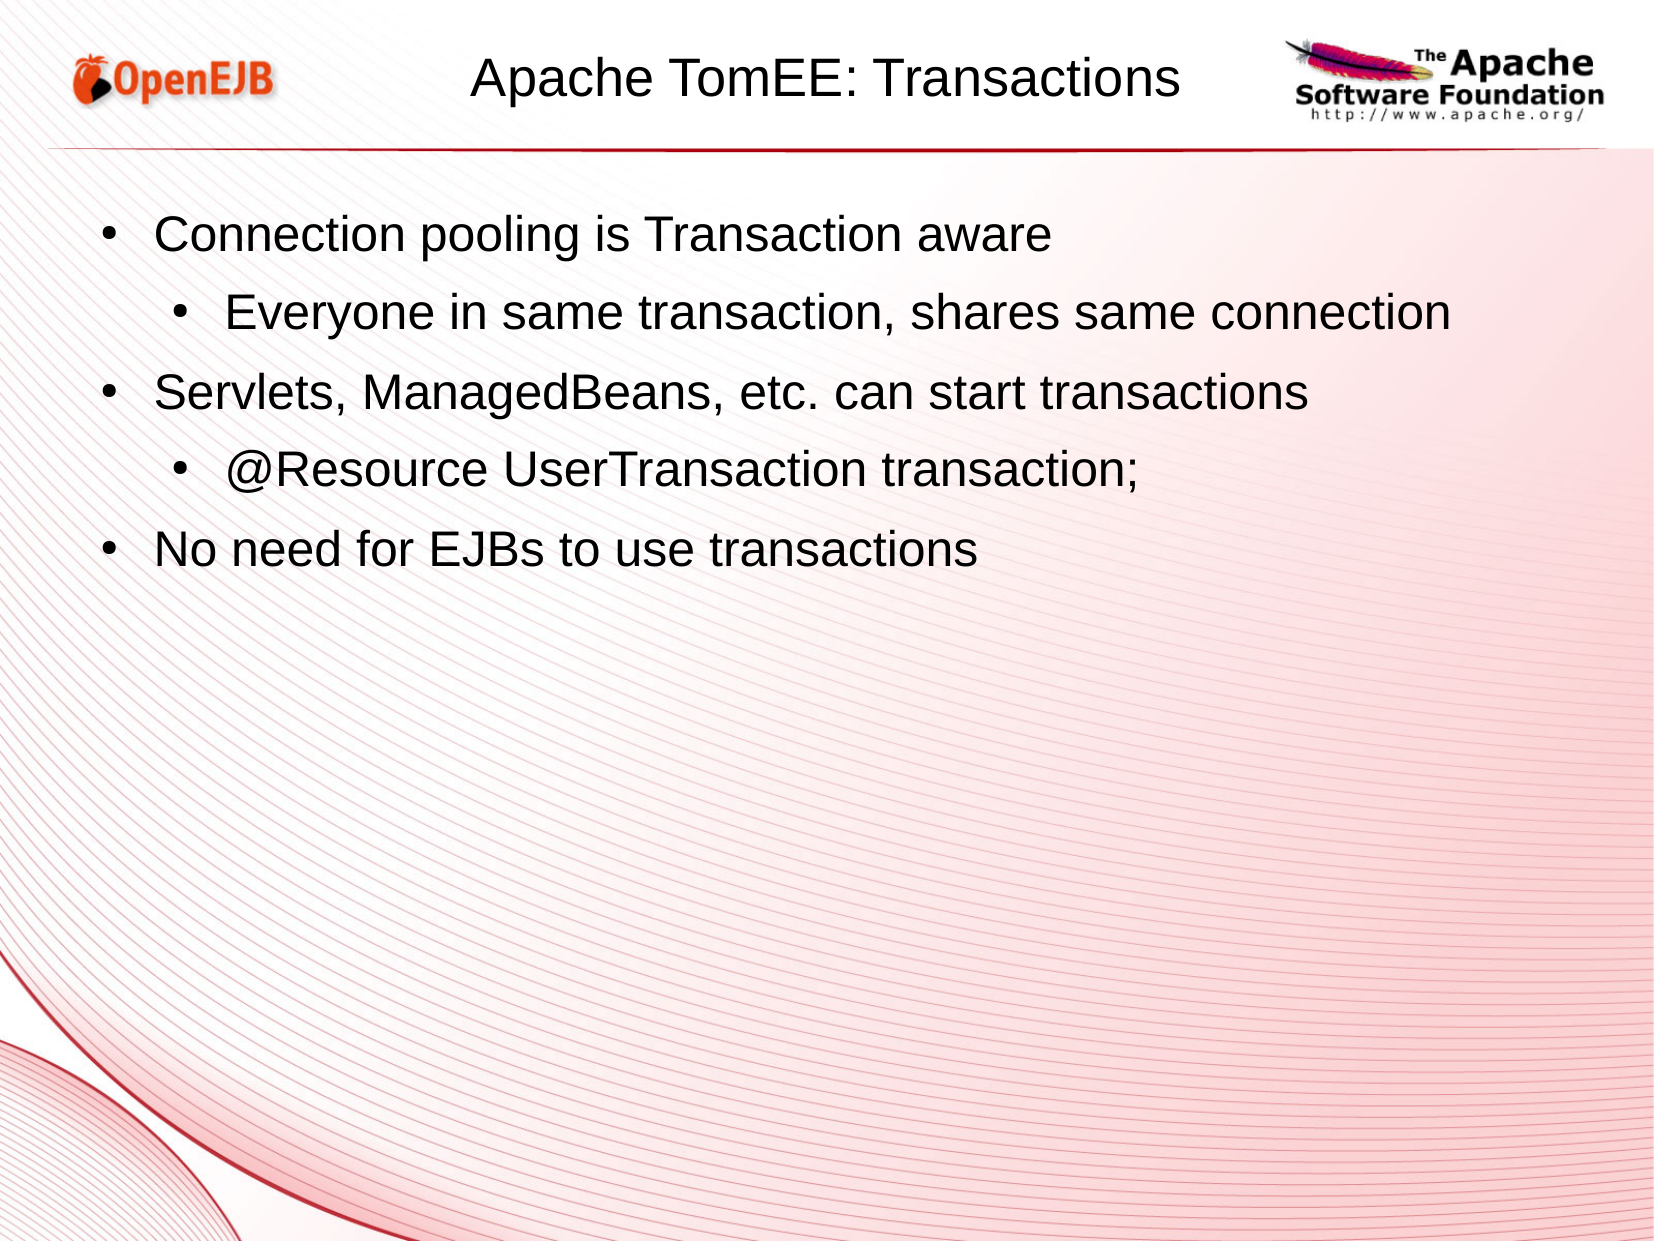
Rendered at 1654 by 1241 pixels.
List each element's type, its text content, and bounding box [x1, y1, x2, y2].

picture [0, 0, 1654, 1241]
title Apache TomEE: Transactions [82, 8, 1571, 148]
list Connection pooling is Transaction aware Everyone in same transaction, shares same connection Servlets, ManagedBeans, etc. can start transactions @Resource UserTransaction transaction; No need for EJBs to use transactions [82, 206, 1571, 655]
